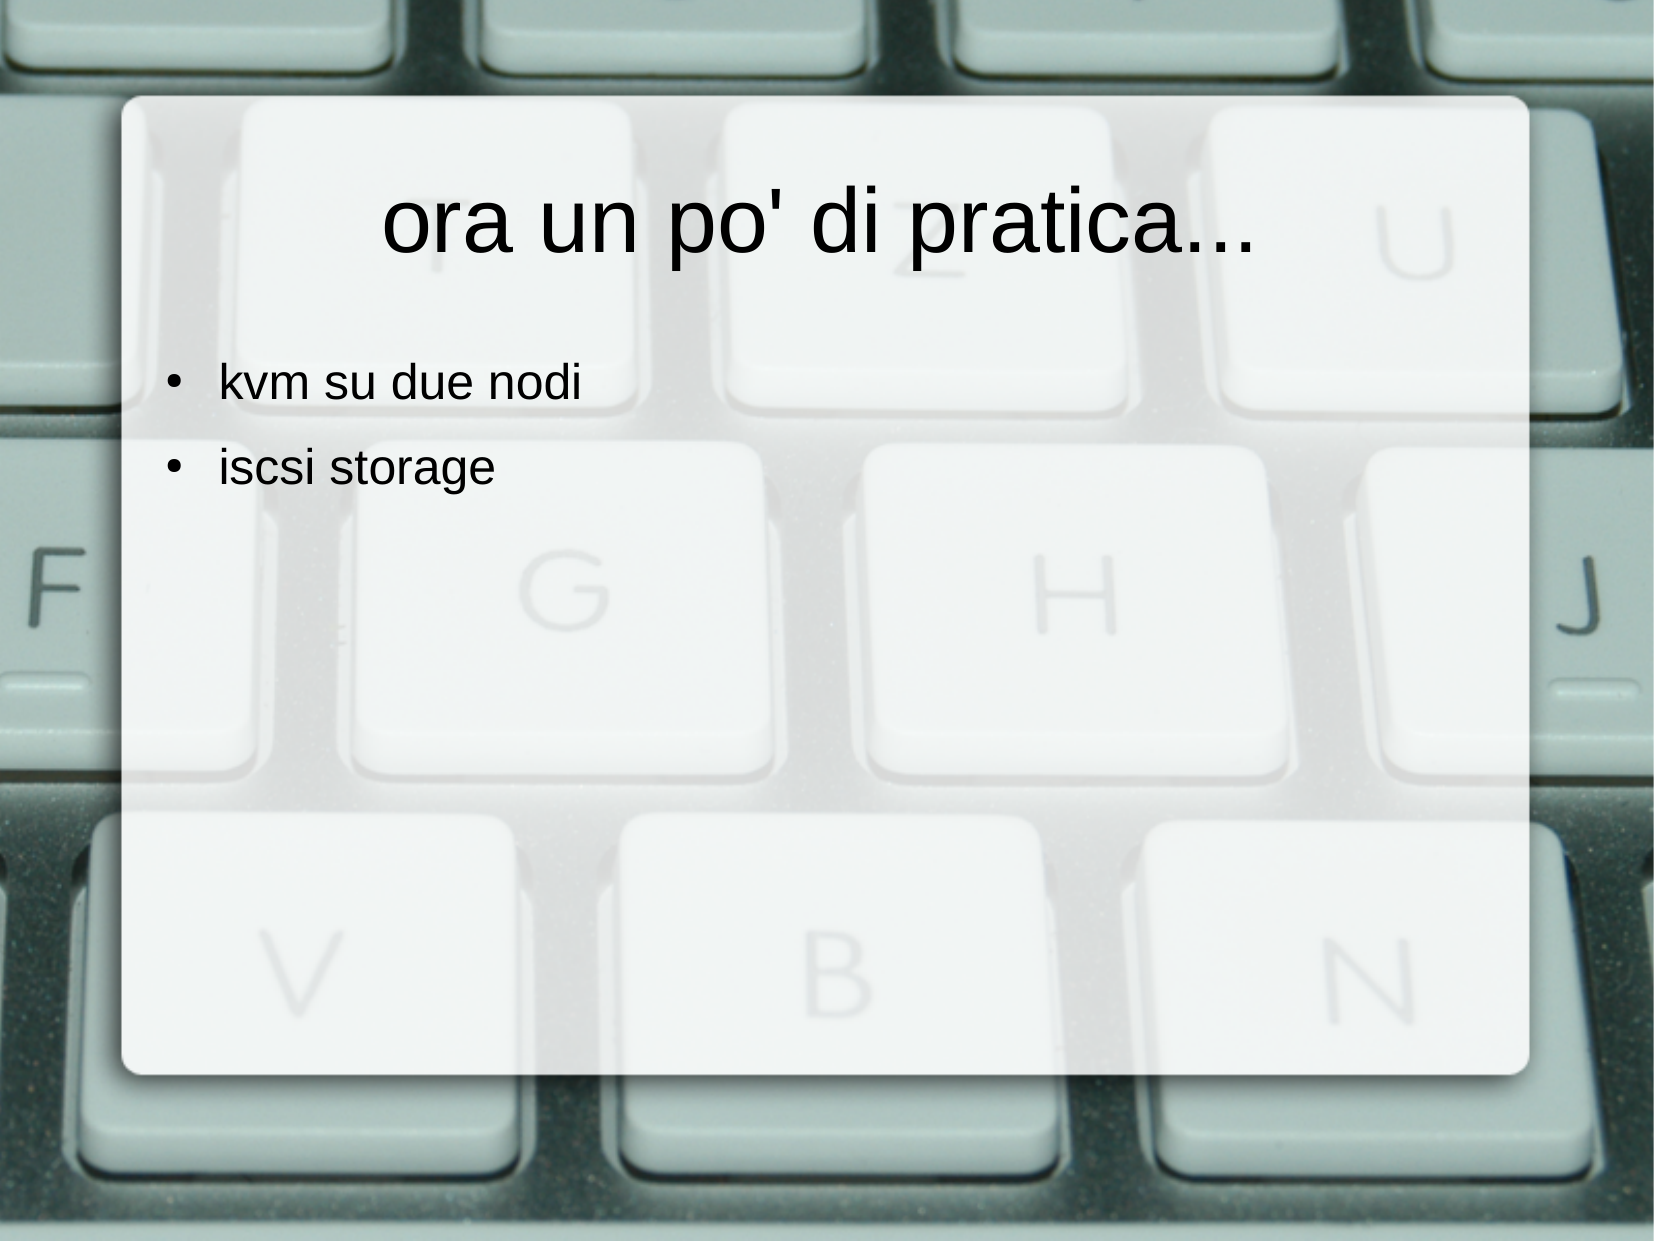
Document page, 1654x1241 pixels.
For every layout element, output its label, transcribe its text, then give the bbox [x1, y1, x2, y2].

picture [0, 0, 1654, 1241]
list kvm su due nodi iscsi storage [147, 354, 1506, 1074]
title ora un po' di pratica... [135, 117, 1506, 325]
